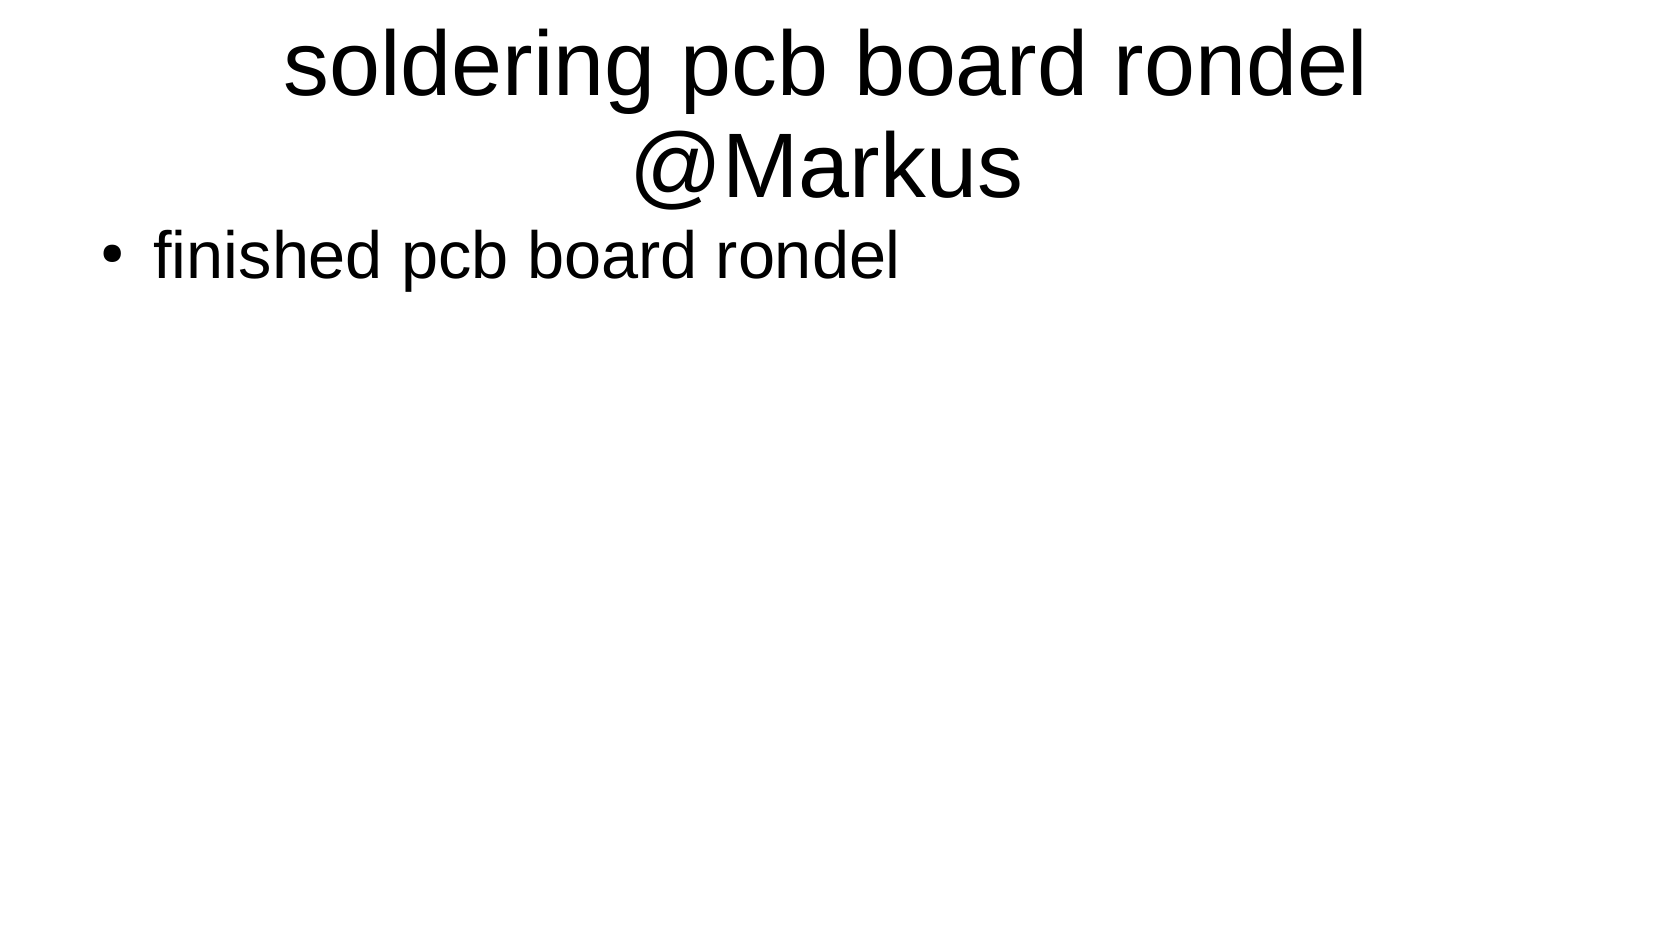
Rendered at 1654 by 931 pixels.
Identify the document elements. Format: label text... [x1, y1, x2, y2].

title soldering pcb board rondel @Markus [82, 12, 1571, 217]
list finished pcb board rondel [82, 217, 1571, 758]
